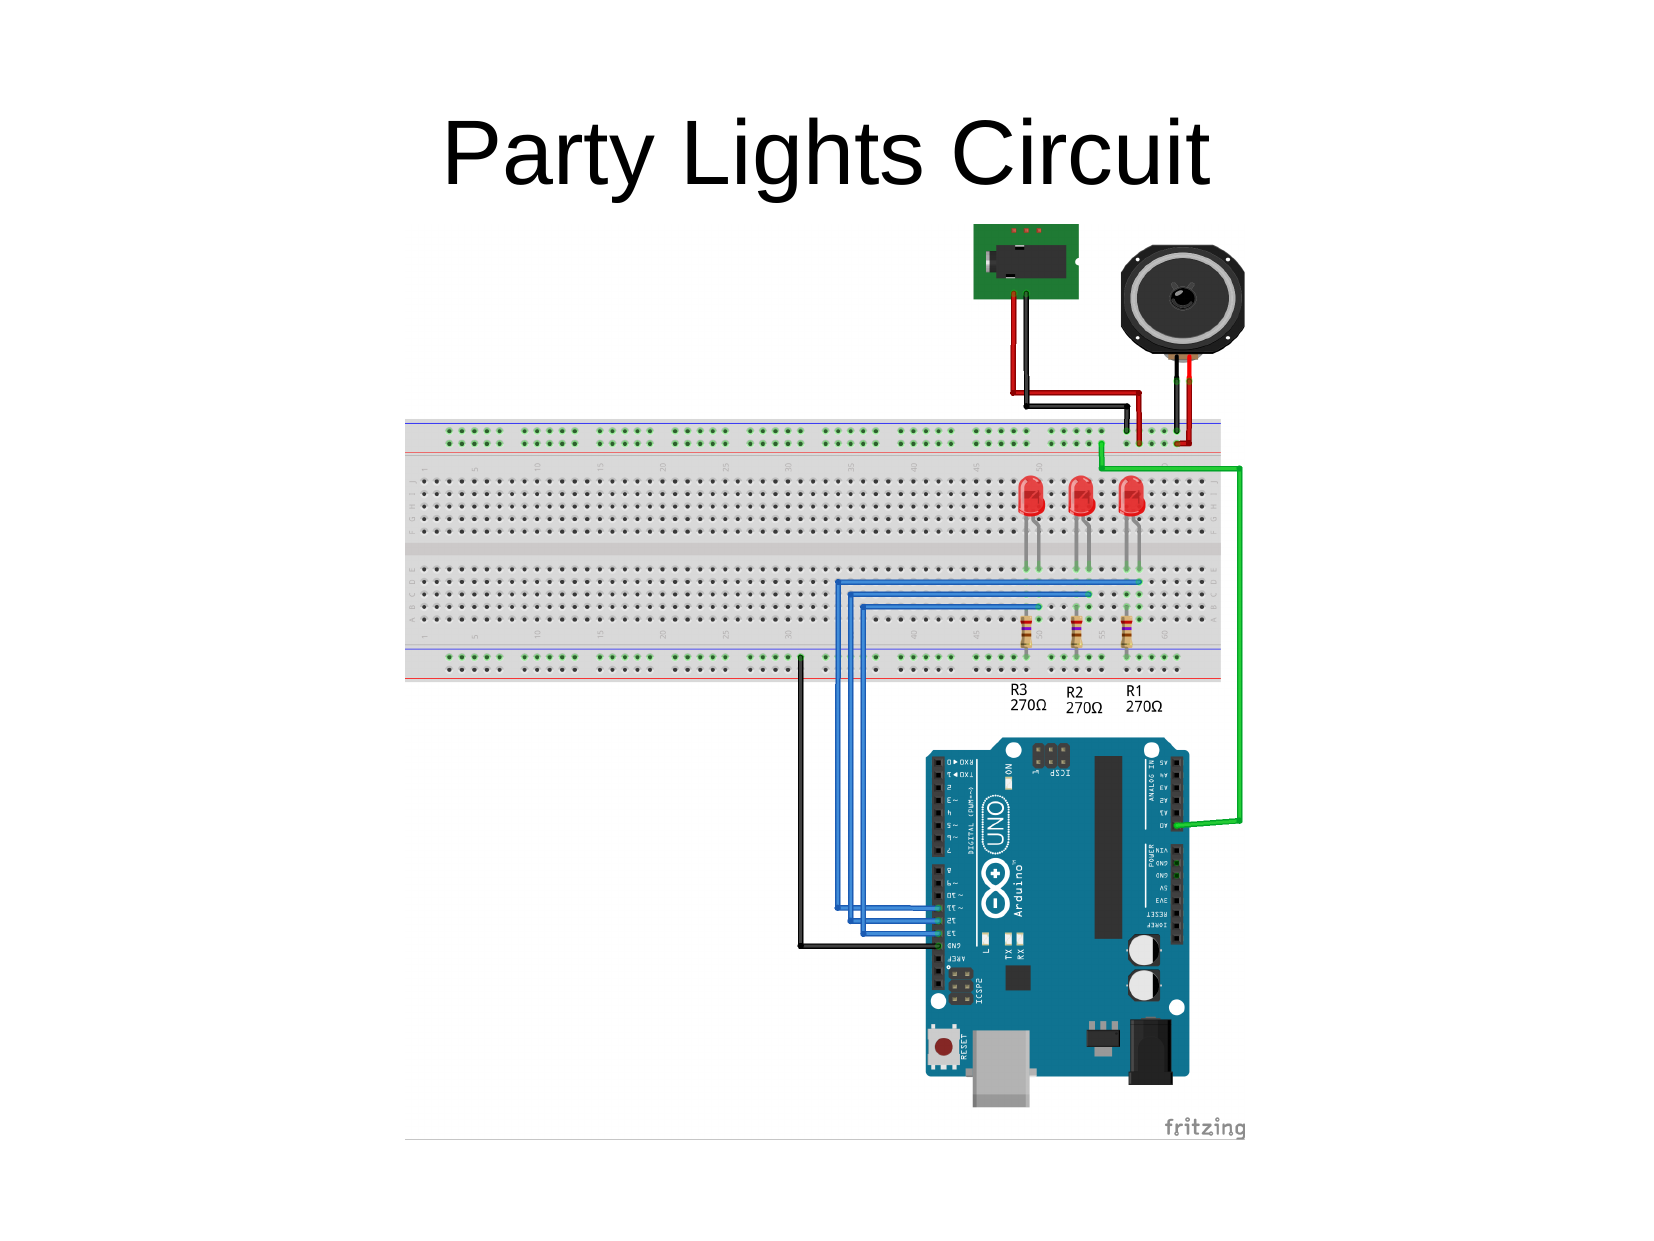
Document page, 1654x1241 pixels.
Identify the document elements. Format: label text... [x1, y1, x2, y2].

picture [405, 224, 1245, 1141]
title Party Lights Circuit [82, 49, 1571, 257]
